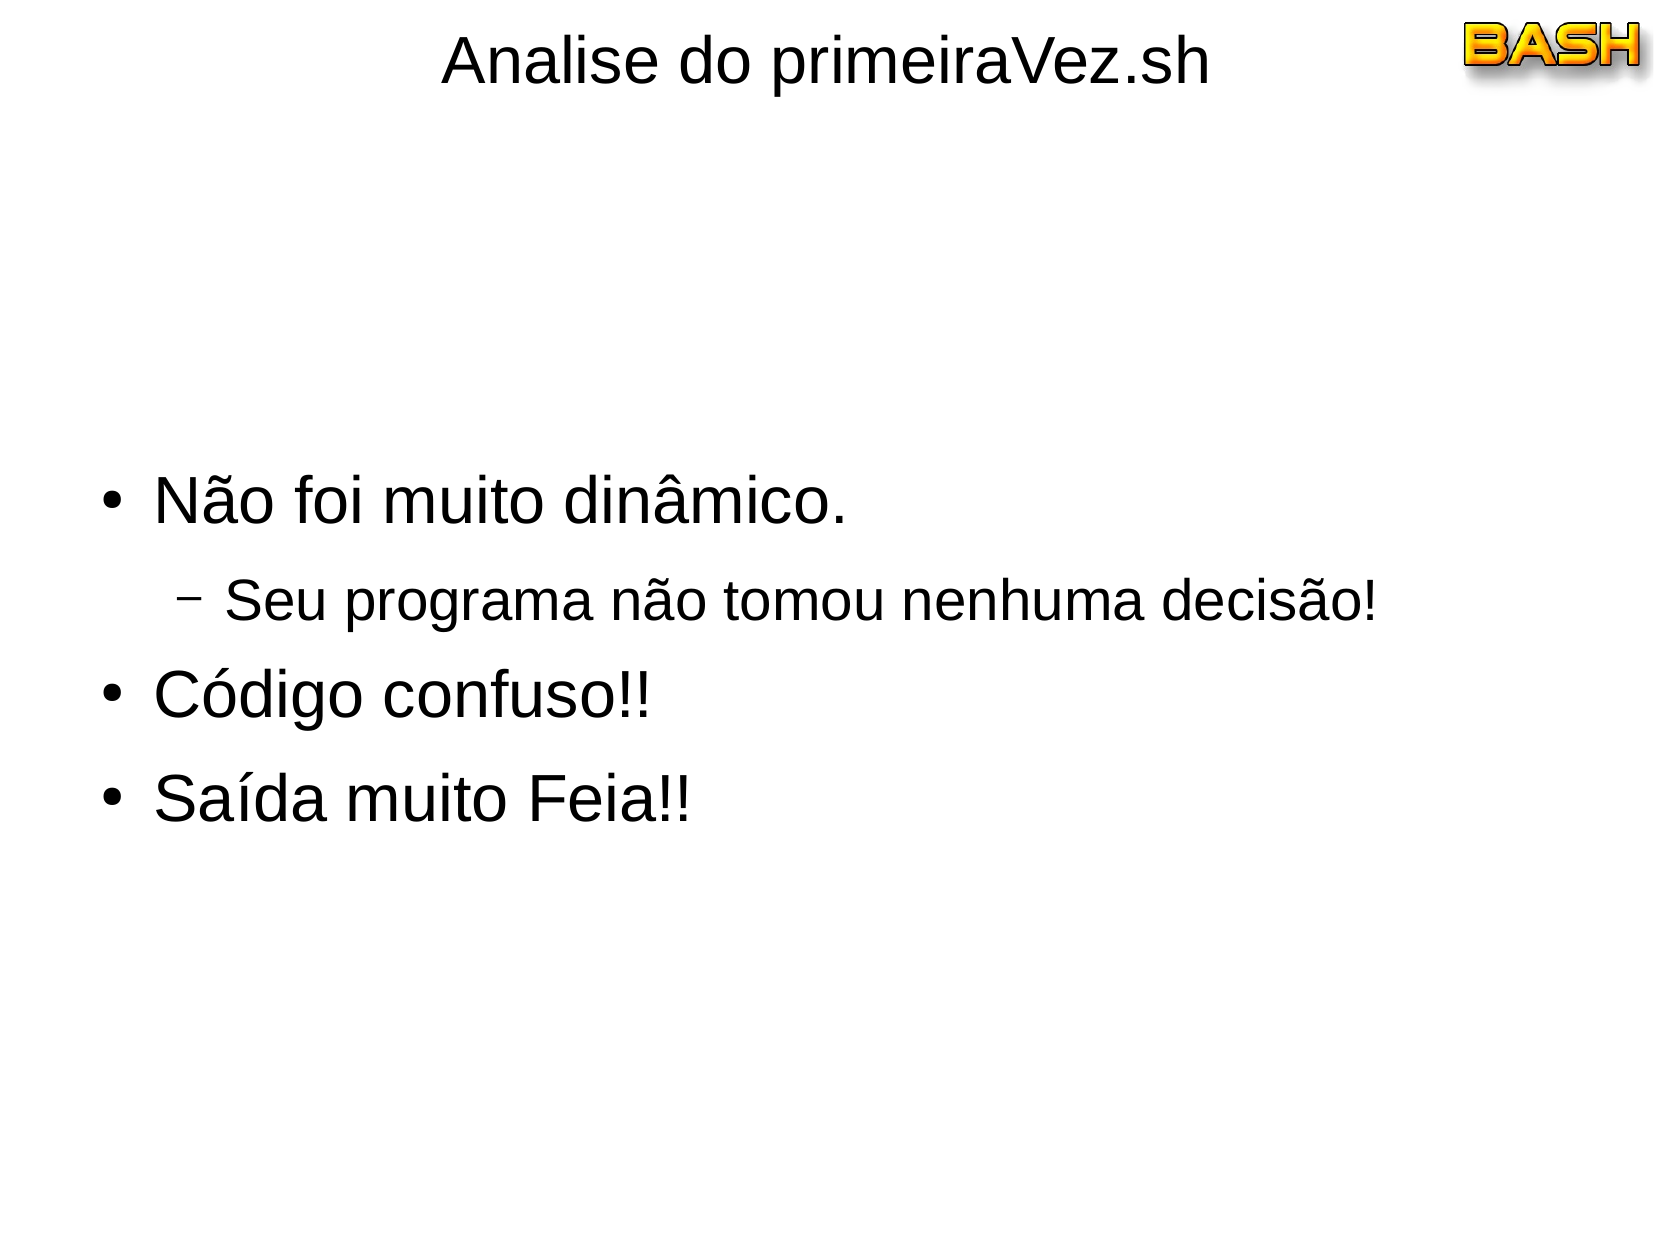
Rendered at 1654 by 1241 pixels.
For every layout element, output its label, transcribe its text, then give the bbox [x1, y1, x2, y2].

title Analise do primeiraVez.sh [82, 22, 1571, 98]
picture [1450, 0, 1654, 96]
list Não foi muito dinâmico. Seu programa não tomou nenhuma decisão! Código confuso!! Saída muito Feia!! [82, 463, 1571, 836]
